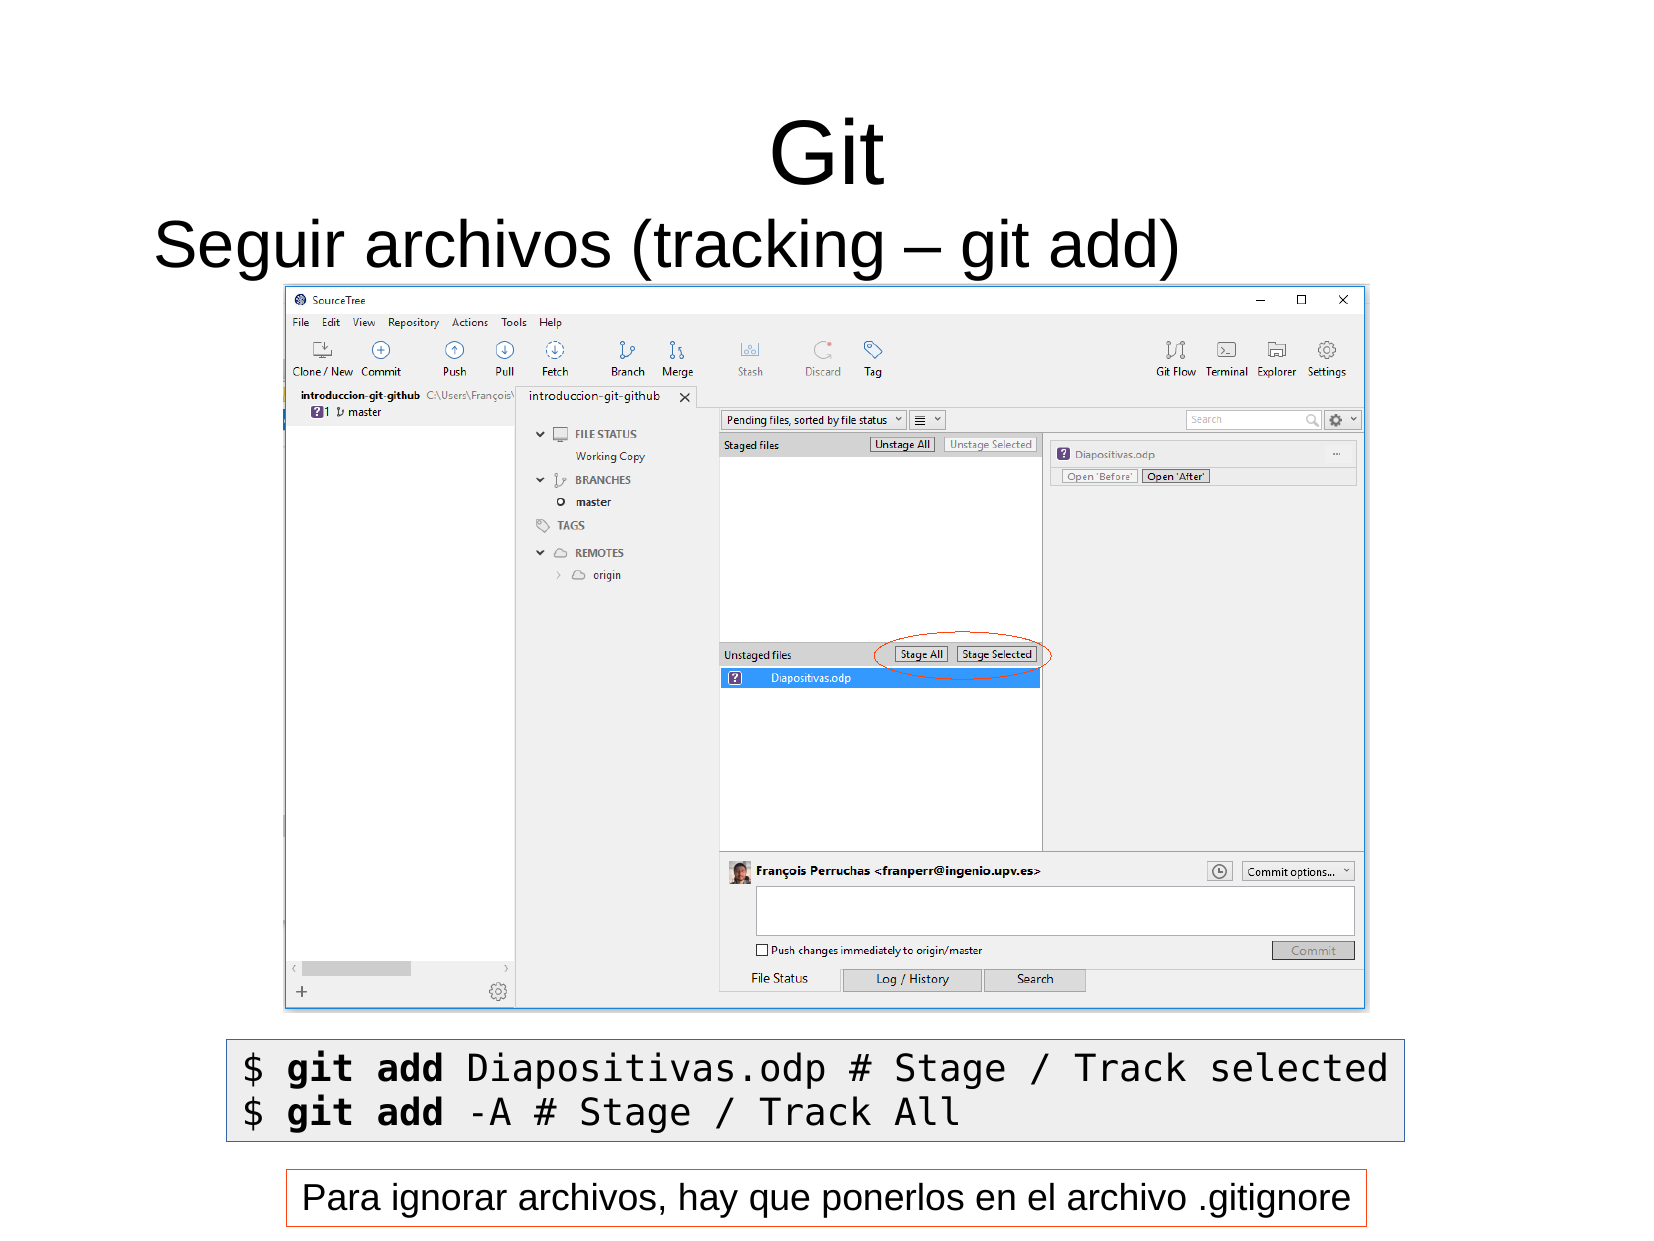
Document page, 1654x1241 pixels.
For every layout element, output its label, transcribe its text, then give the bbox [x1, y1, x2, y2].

picture [283, 283, 1370, 1013]
text_box $ git add Diapositivas.odp # Stage / Track selected $ git add -A # Stage / Track All [226, 1039, 1405, 1142]
text_box Para ignorar archivos, hay que ponerlos en el archivo .gitignore [286, 1169, 1367, 1227]
list Seguir archivos (tracking – git add) [82, 207, 1571, 927]
title Git [82, 49, 1571, 207]
